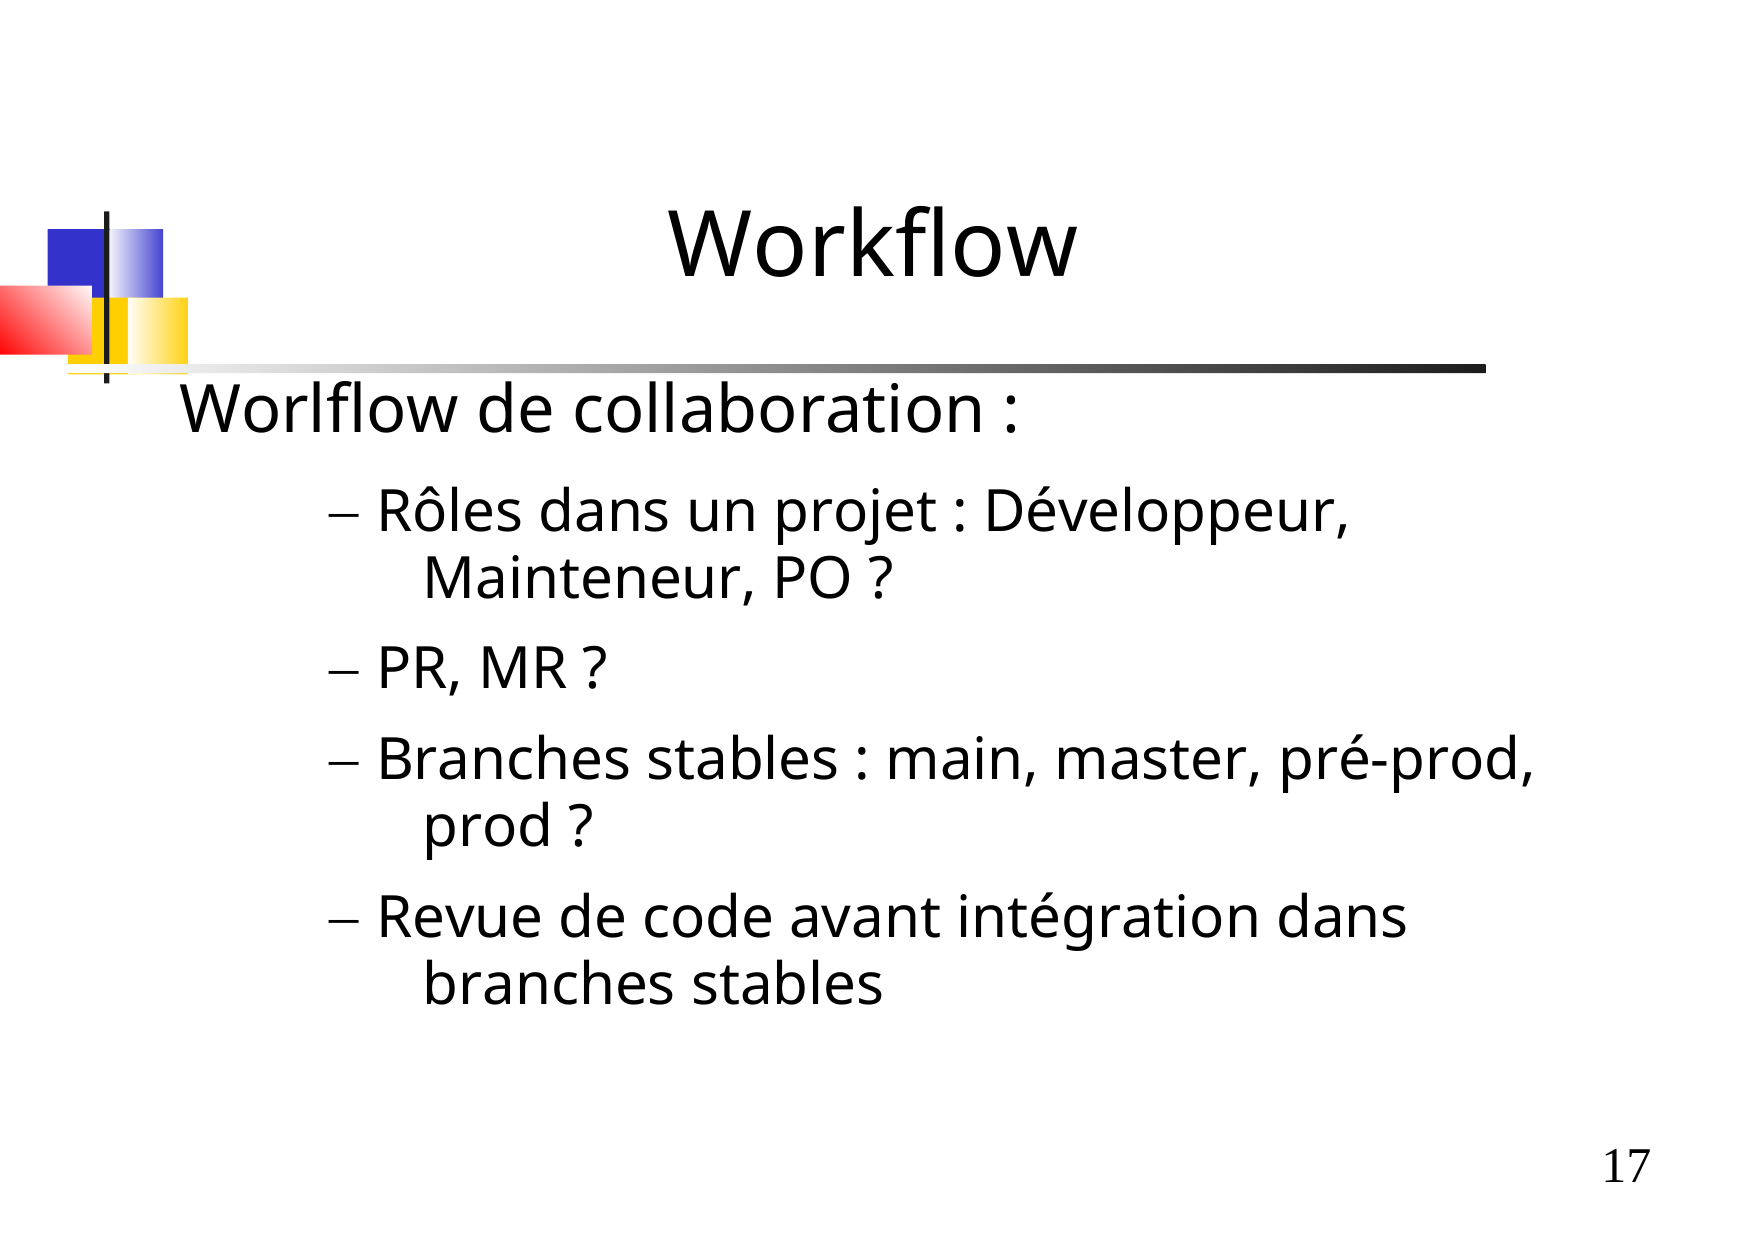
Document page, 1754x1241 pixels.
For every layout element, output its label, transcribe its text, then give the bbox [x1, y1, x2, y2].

title Workflow [179, 139, 1567, 351]
list Worlflow de collaboration : Rôles dans un projet : Développeur, Mainteneur, PO ? PR, MR ? Branches stables : main, master, pré-prod, prod ? Revue de code avant intégration dans branches stables [179, 371, 1567, 1091]
